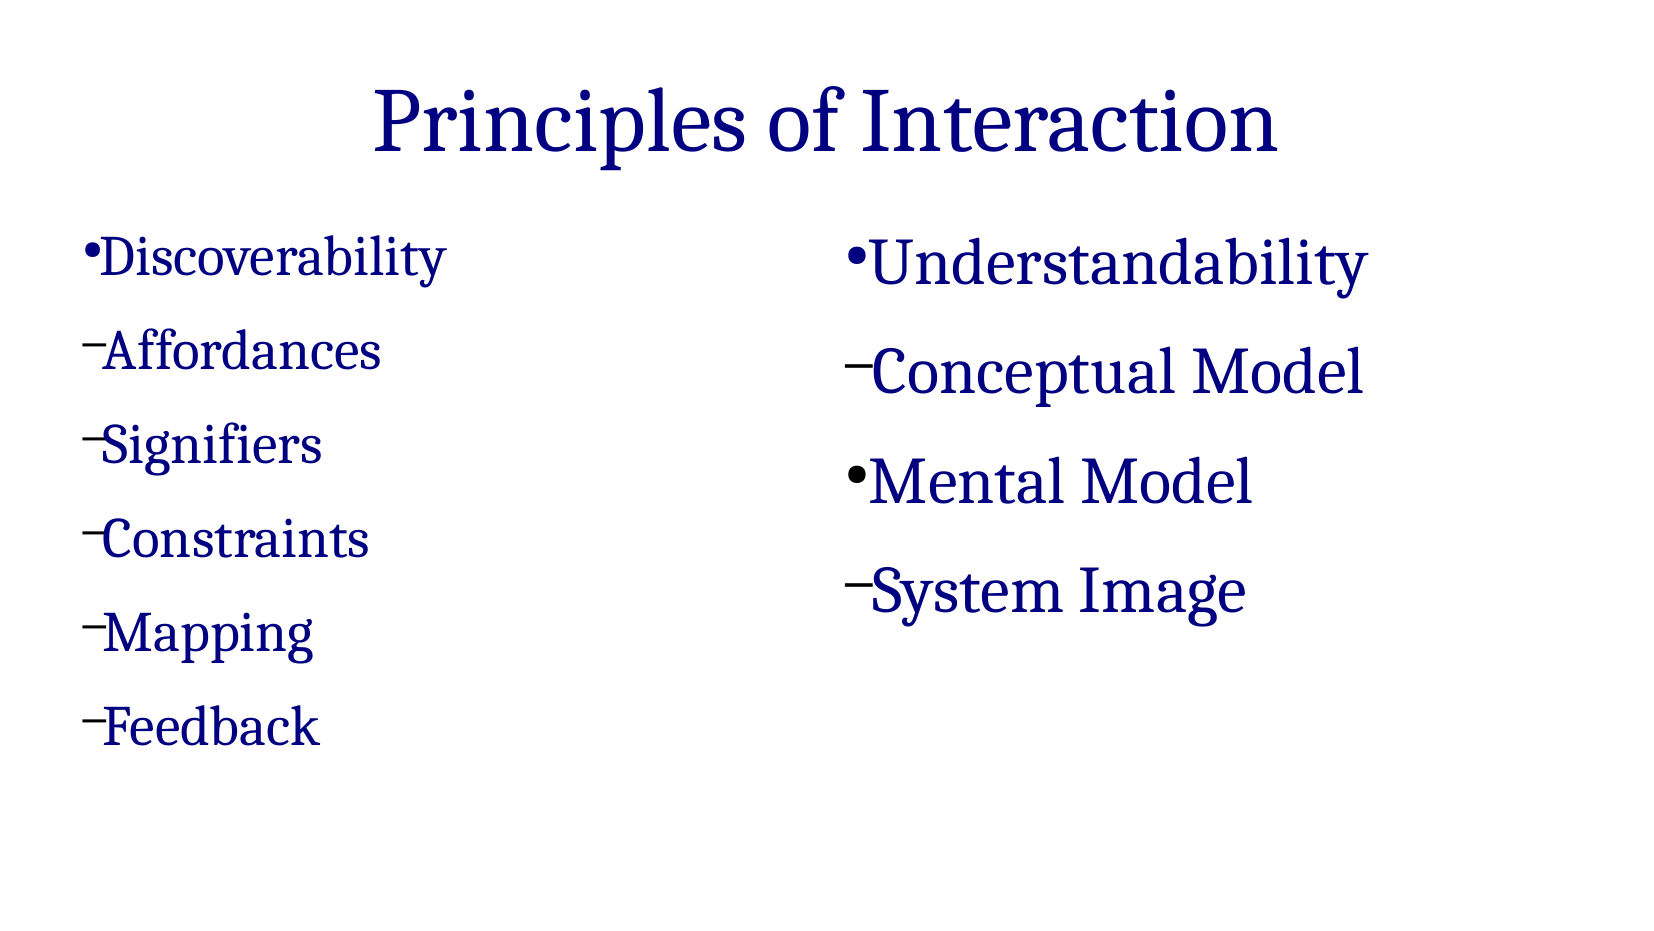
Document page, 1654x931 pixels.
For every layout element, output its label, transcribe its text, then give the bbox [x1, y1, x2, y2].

list Understandability Conceptual Model Mental Model System Image [845, 217, 1572, 758]
title Principles of Interaction [82, 37, 1571, 193]
list Discoverability Affordances Signifiers Constraints Mapping Feedback [82, 217, 809, 758]
